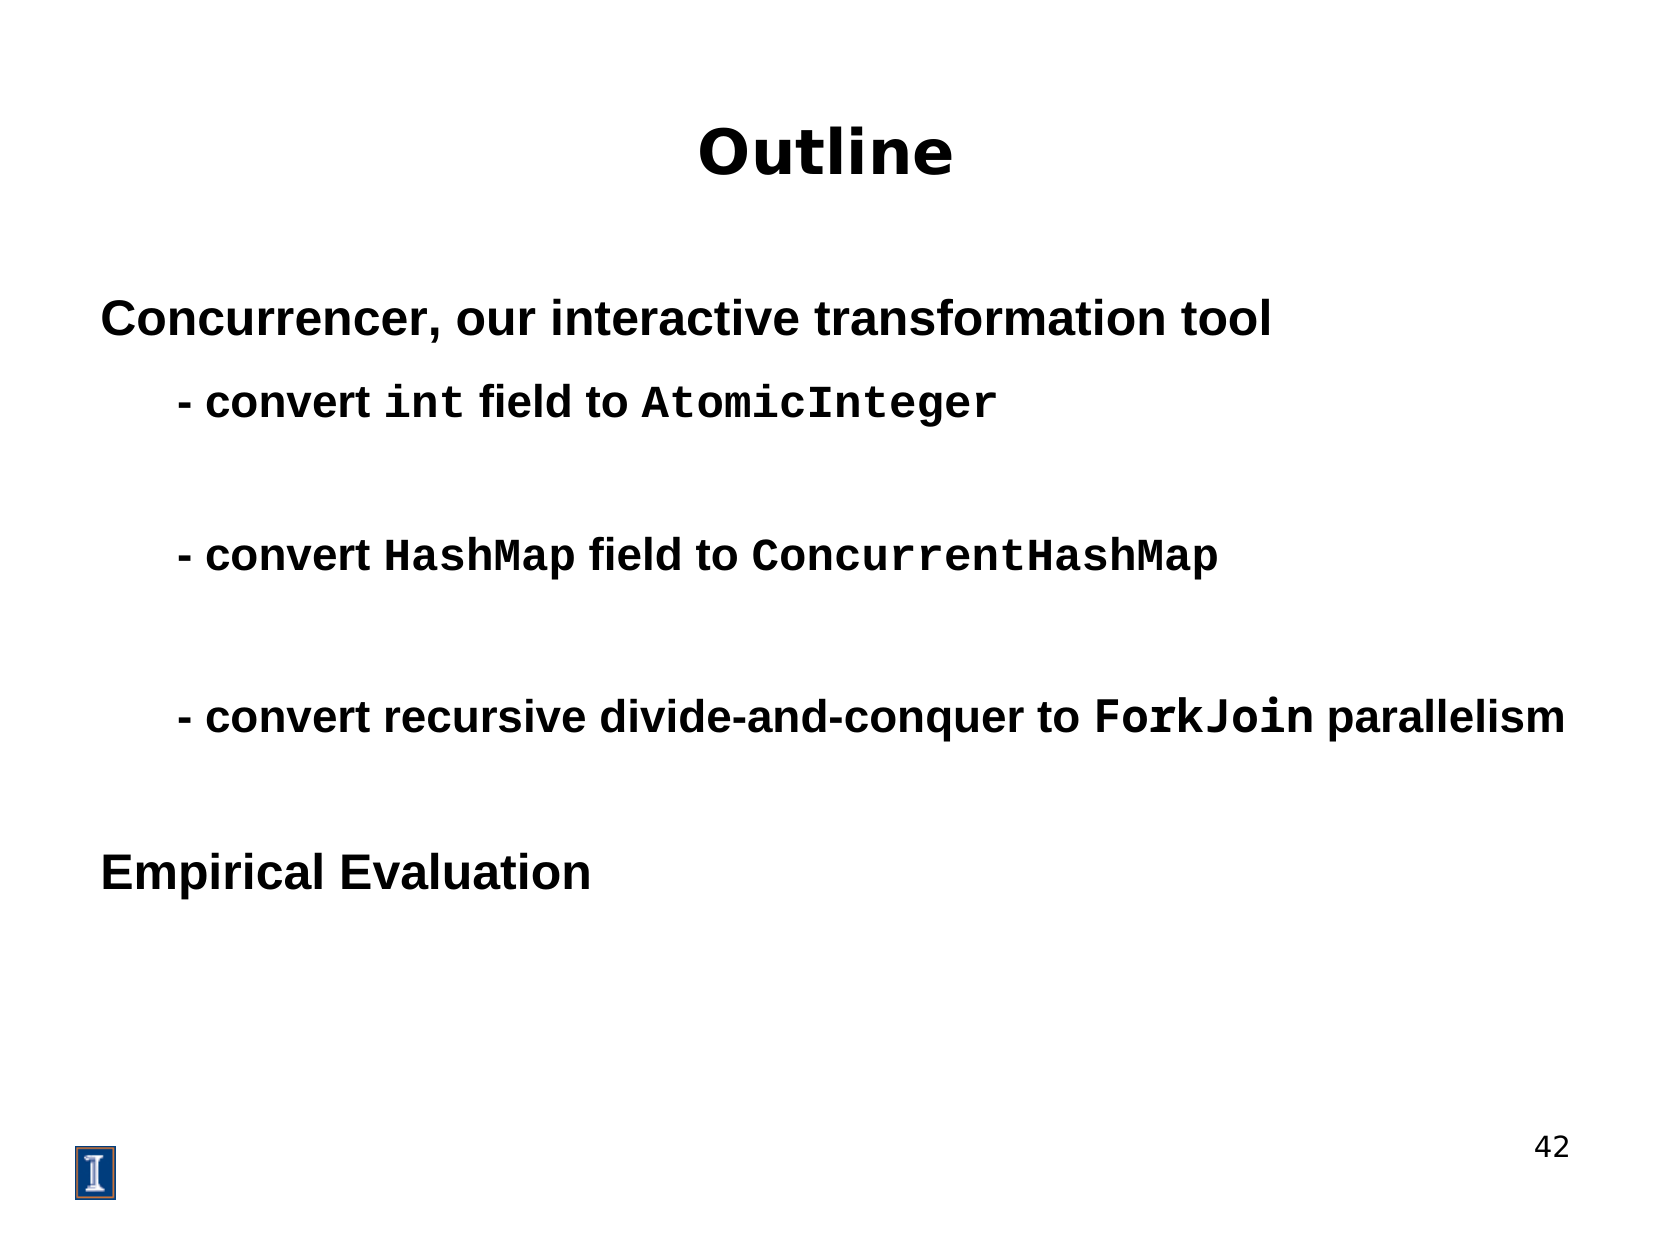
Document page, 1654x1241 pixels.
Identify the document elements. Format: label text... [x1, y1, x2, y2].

picture [75, 1146, 116, 1200]
title Outline [82, 49, 1571, 257]
list Concurrencer, our interactive transformation tool - convert int field to AtomicInteger - convert HashMap field to ConcurrentHashMap - convert recursive divide-and-conquer to ForkJoin parallelism Empirical Evaluation [82, 290, 1571, 1094]
